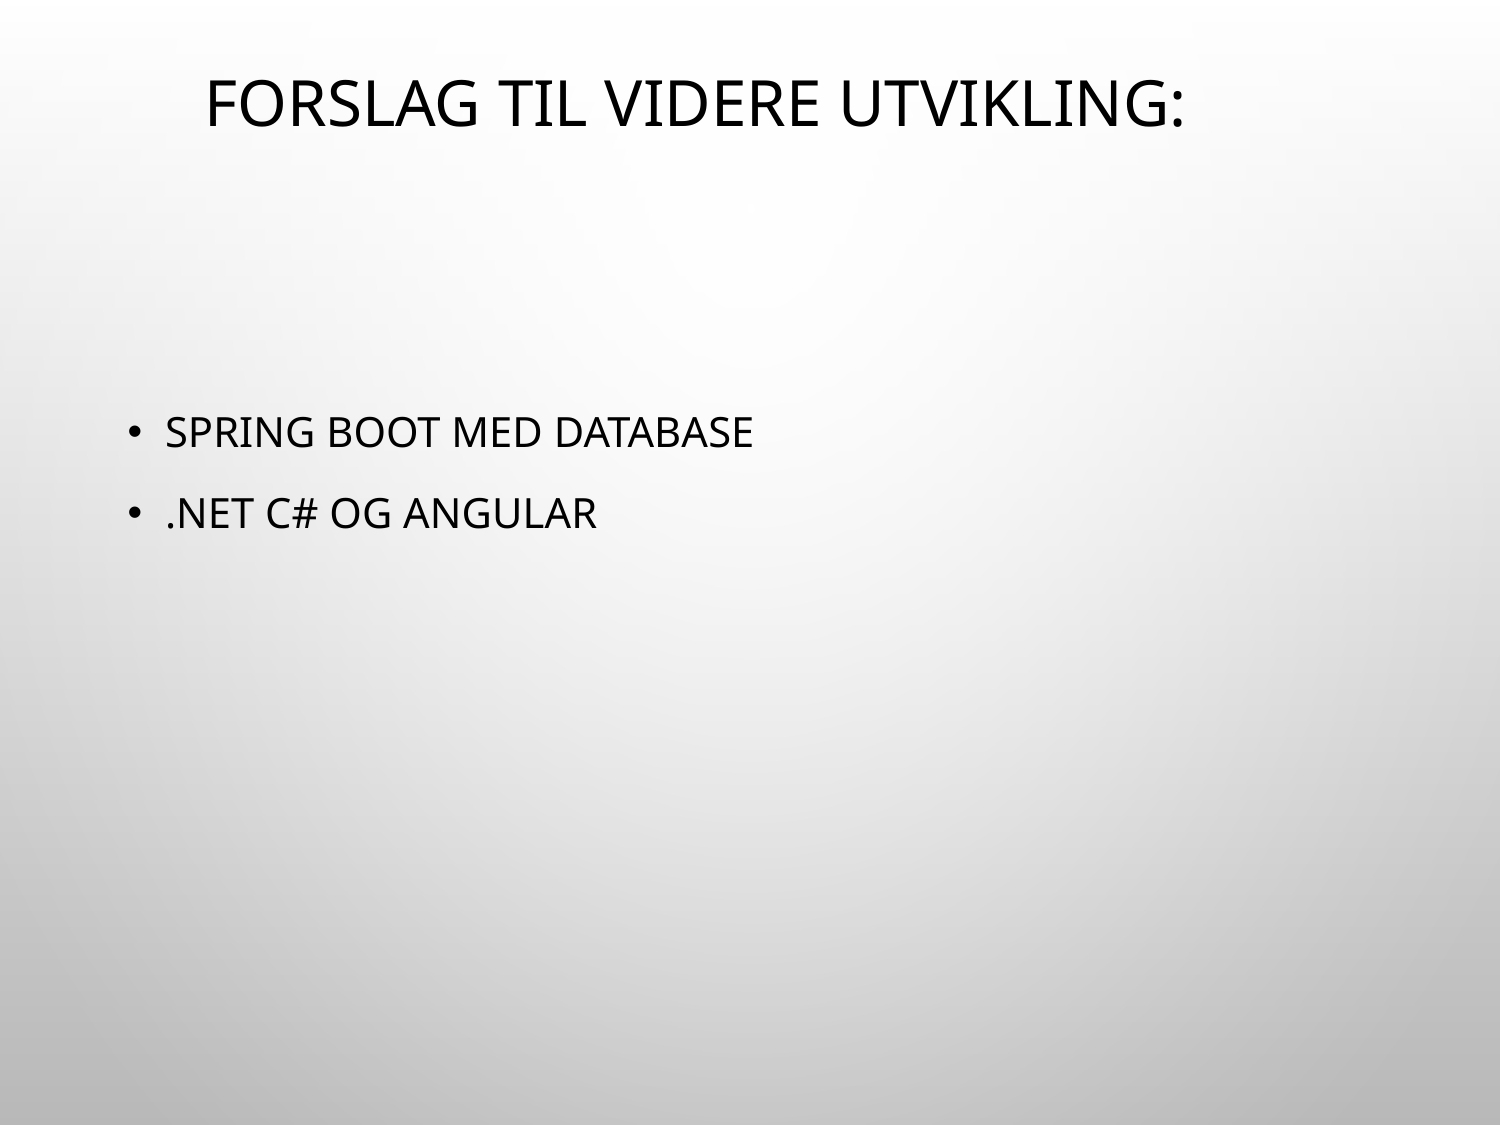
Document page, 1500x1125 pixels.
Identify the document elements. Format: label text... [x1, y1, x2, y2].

list Spring Boot MED DATABASE .Net C# og Angular [112, 388, 1388, 754]
title Forslag til videre Utvikling: [138, 40, 1254, 173]
